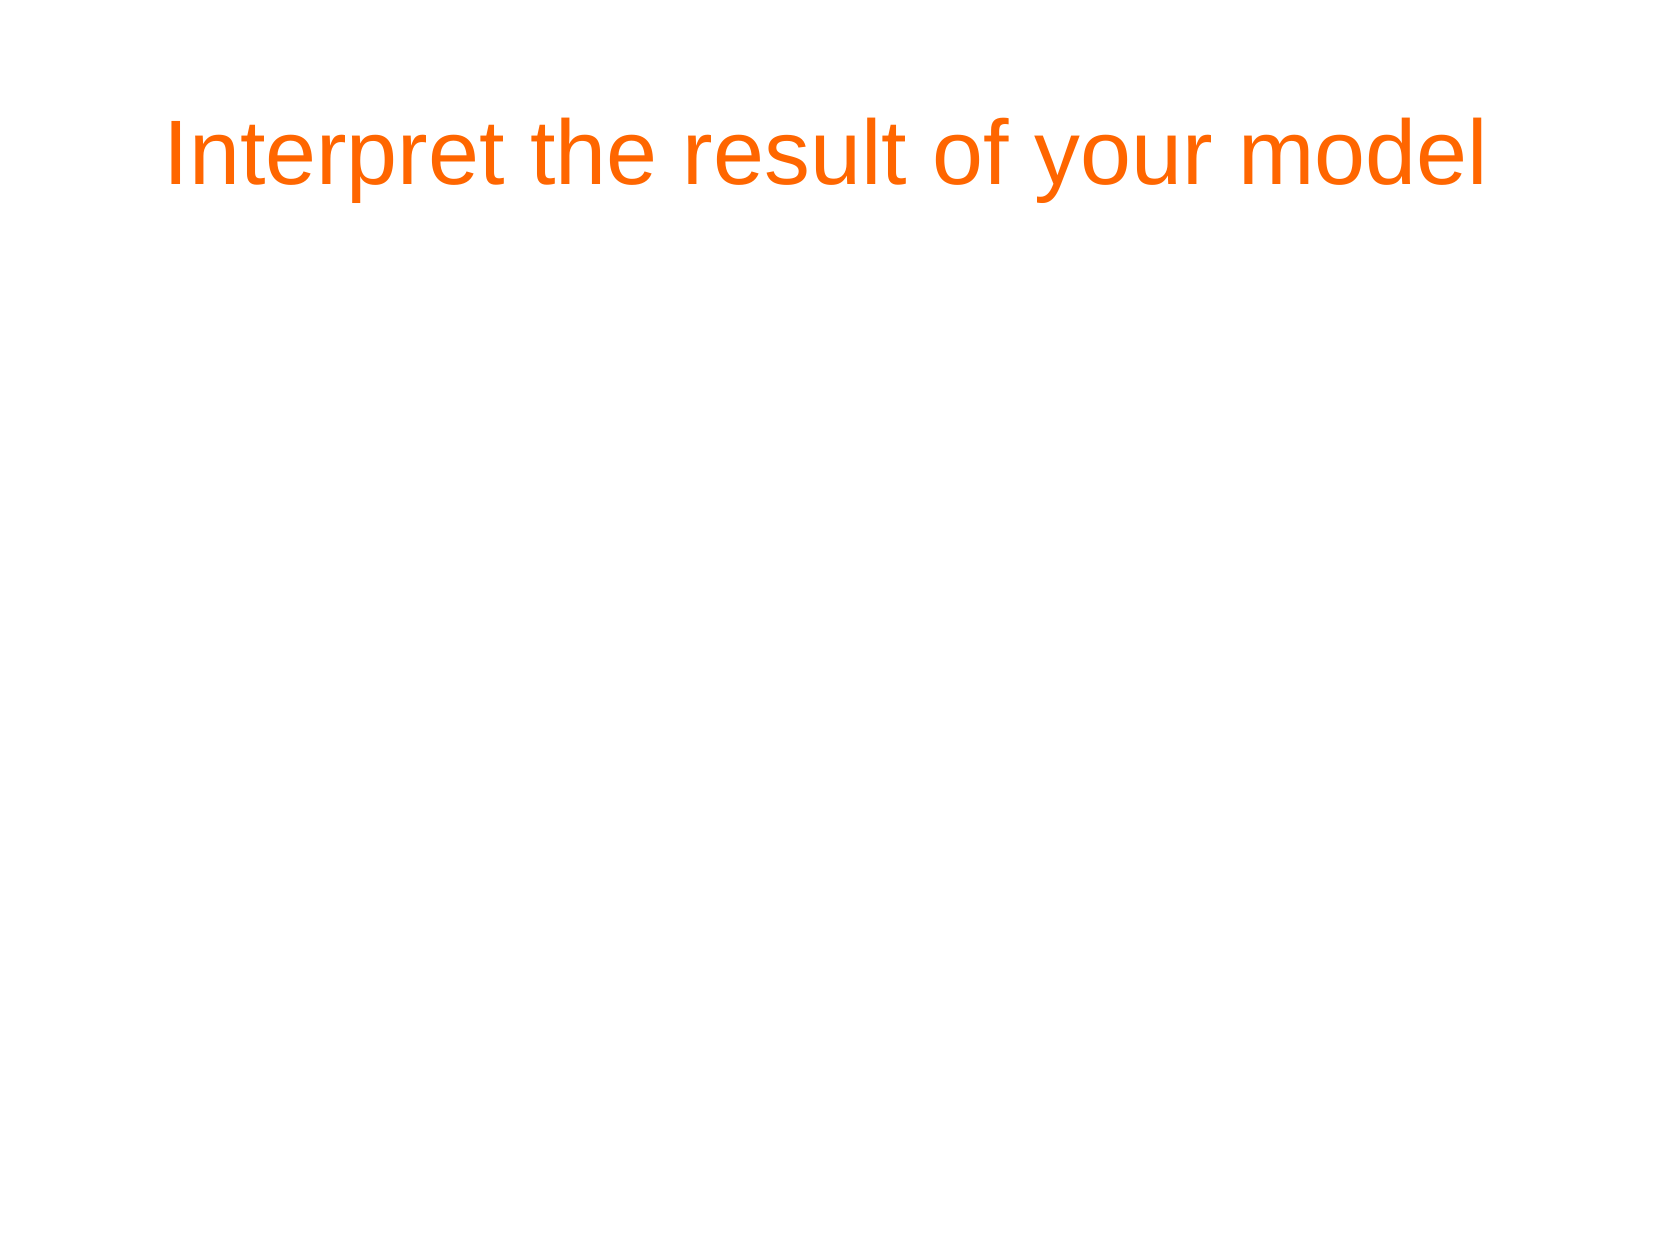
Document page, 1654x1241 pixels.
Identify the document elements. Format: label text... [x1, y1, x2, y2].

title Interpret the result of your model [82, 49, 1571, 257]
